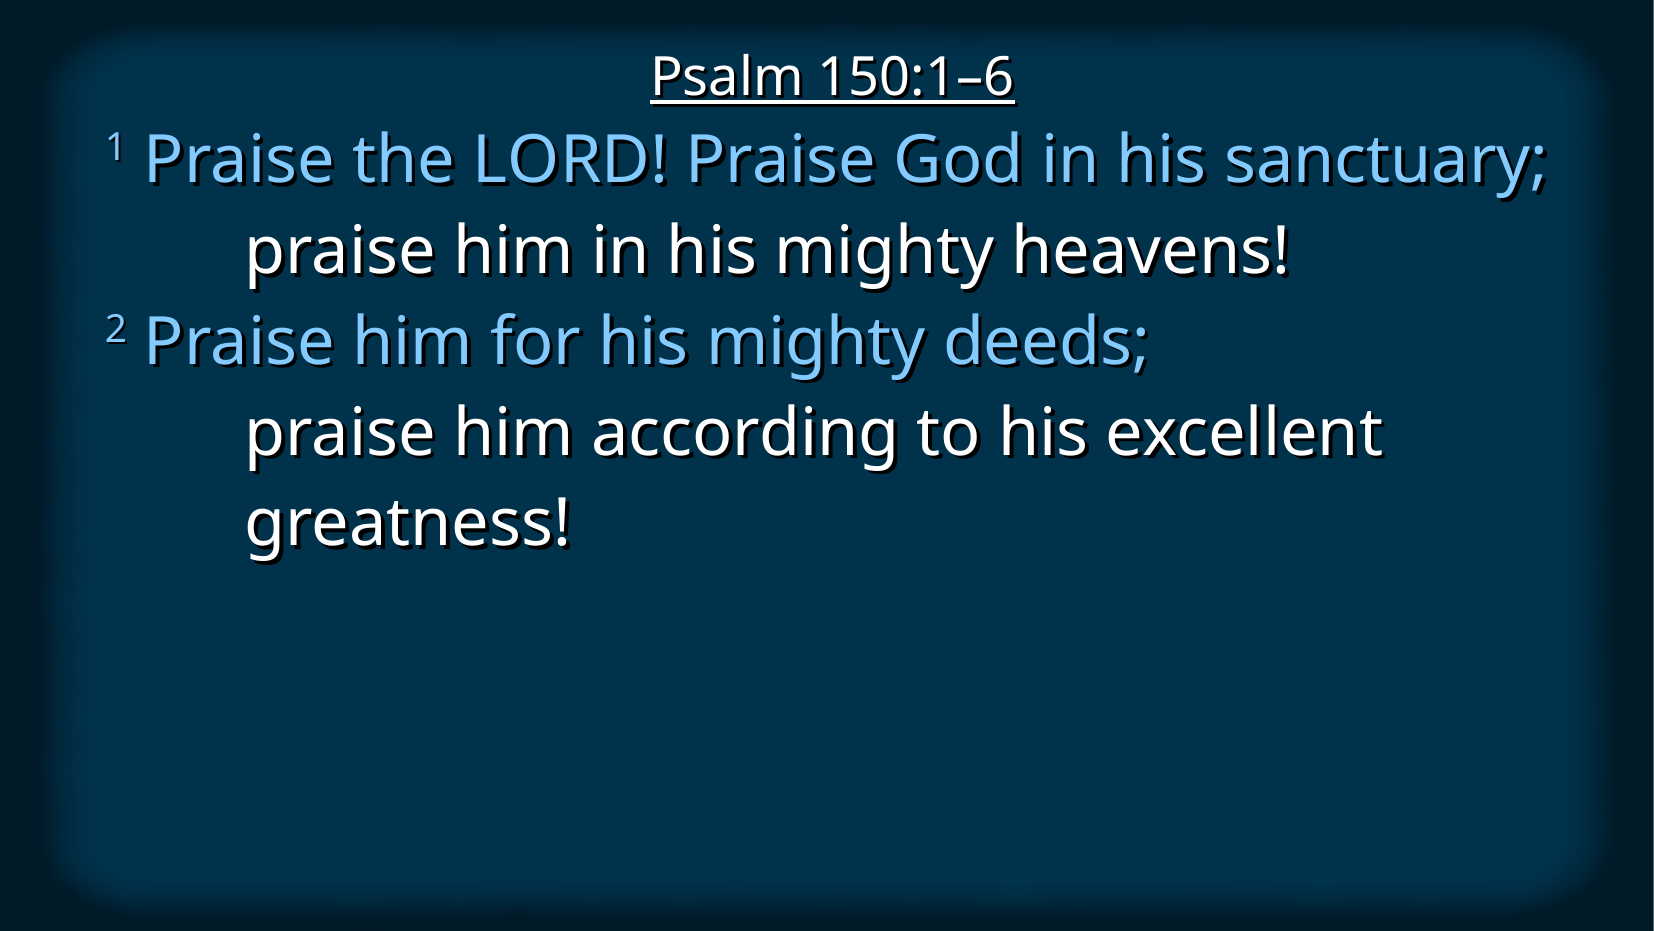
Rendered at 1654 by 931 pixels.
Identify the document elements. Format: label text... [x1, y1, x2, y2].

picture [0, 0, 1654, 931]
text_box Psalm 150:1–6 1 Praise the LORD! Praise God in his sanctuary; praise him in his mighty heavens! 2 Praise him for his mighty deeds; praise him according to his excellent greatness! [90, 30, 1576, 561]
